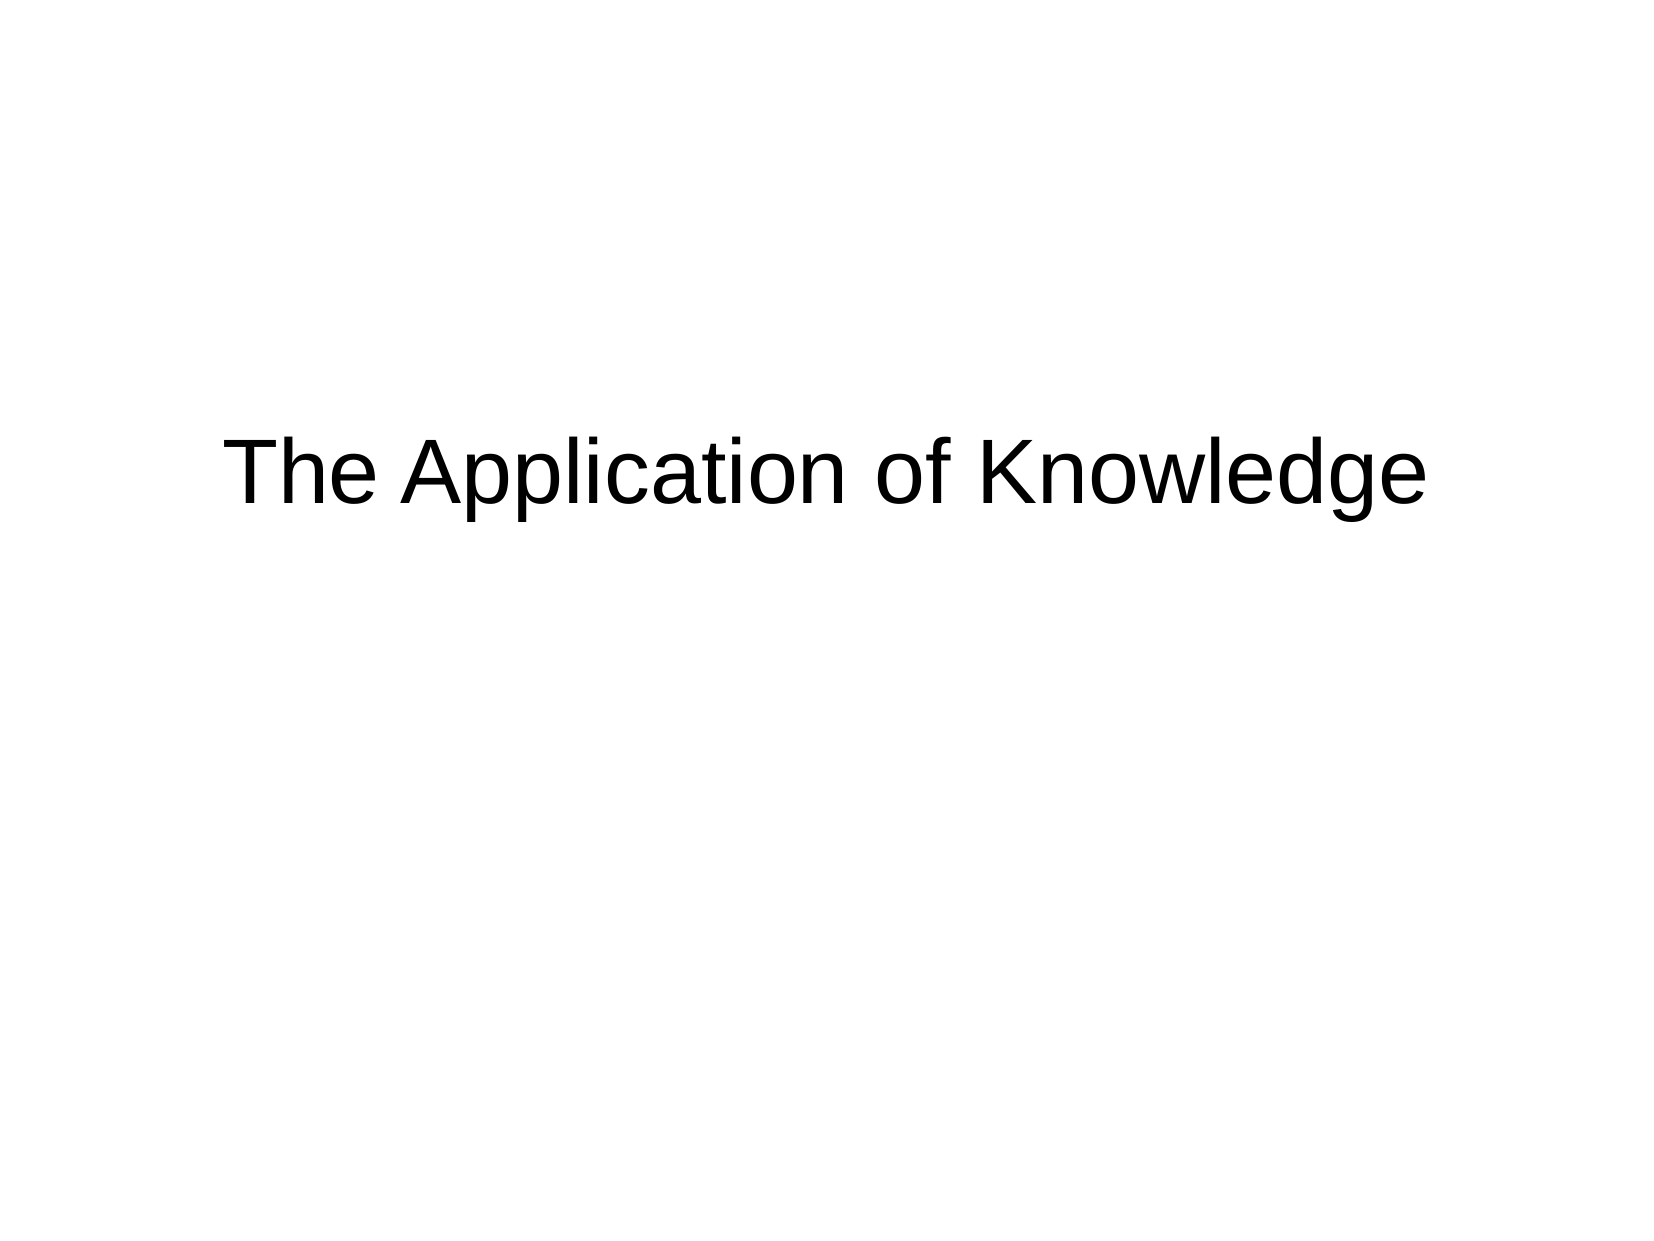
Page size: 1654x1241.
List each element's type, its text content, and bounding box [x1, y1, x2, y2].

title The Application of Knowledge [82, 368, 1571, 576]
